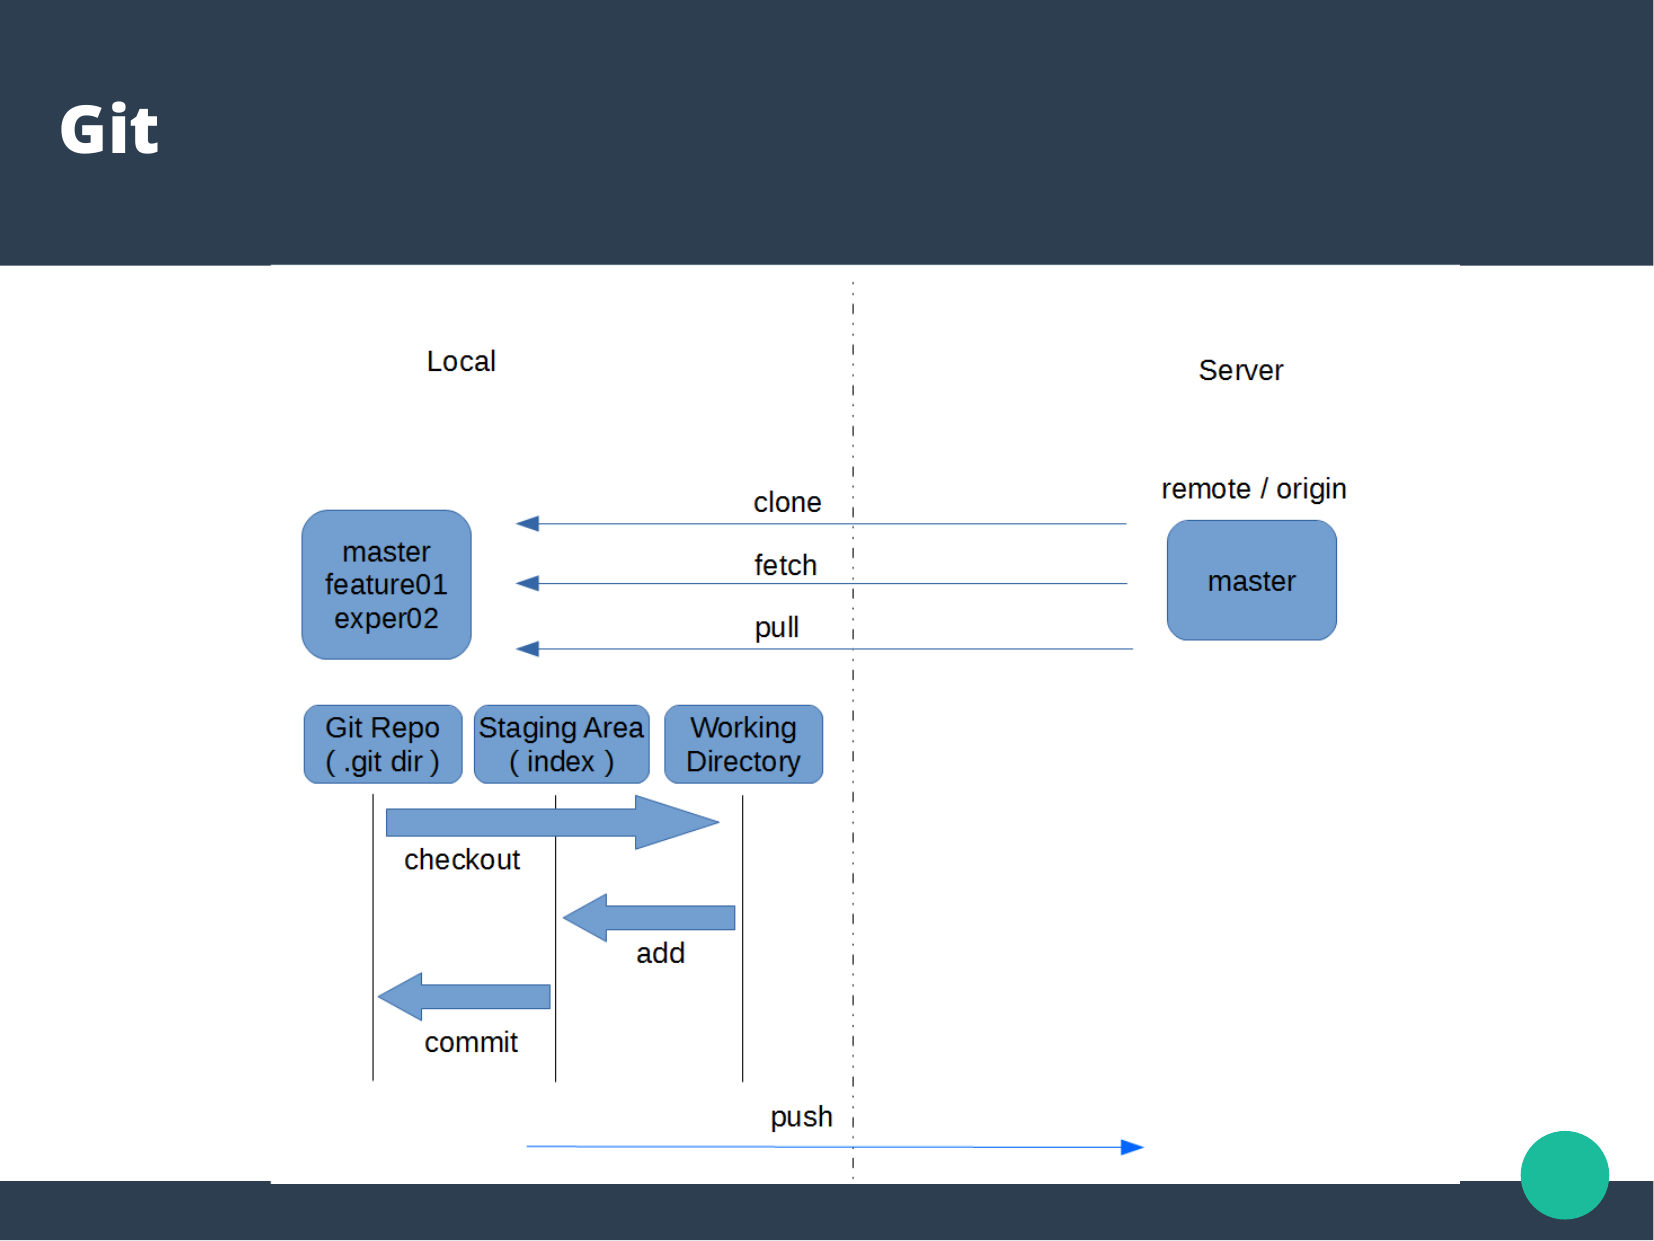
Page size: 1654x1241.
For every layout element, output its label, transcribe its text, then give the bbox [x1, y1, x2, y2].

picture [270, 264, 1460, 1184]
title Git [59, 49, 1595, 207]
